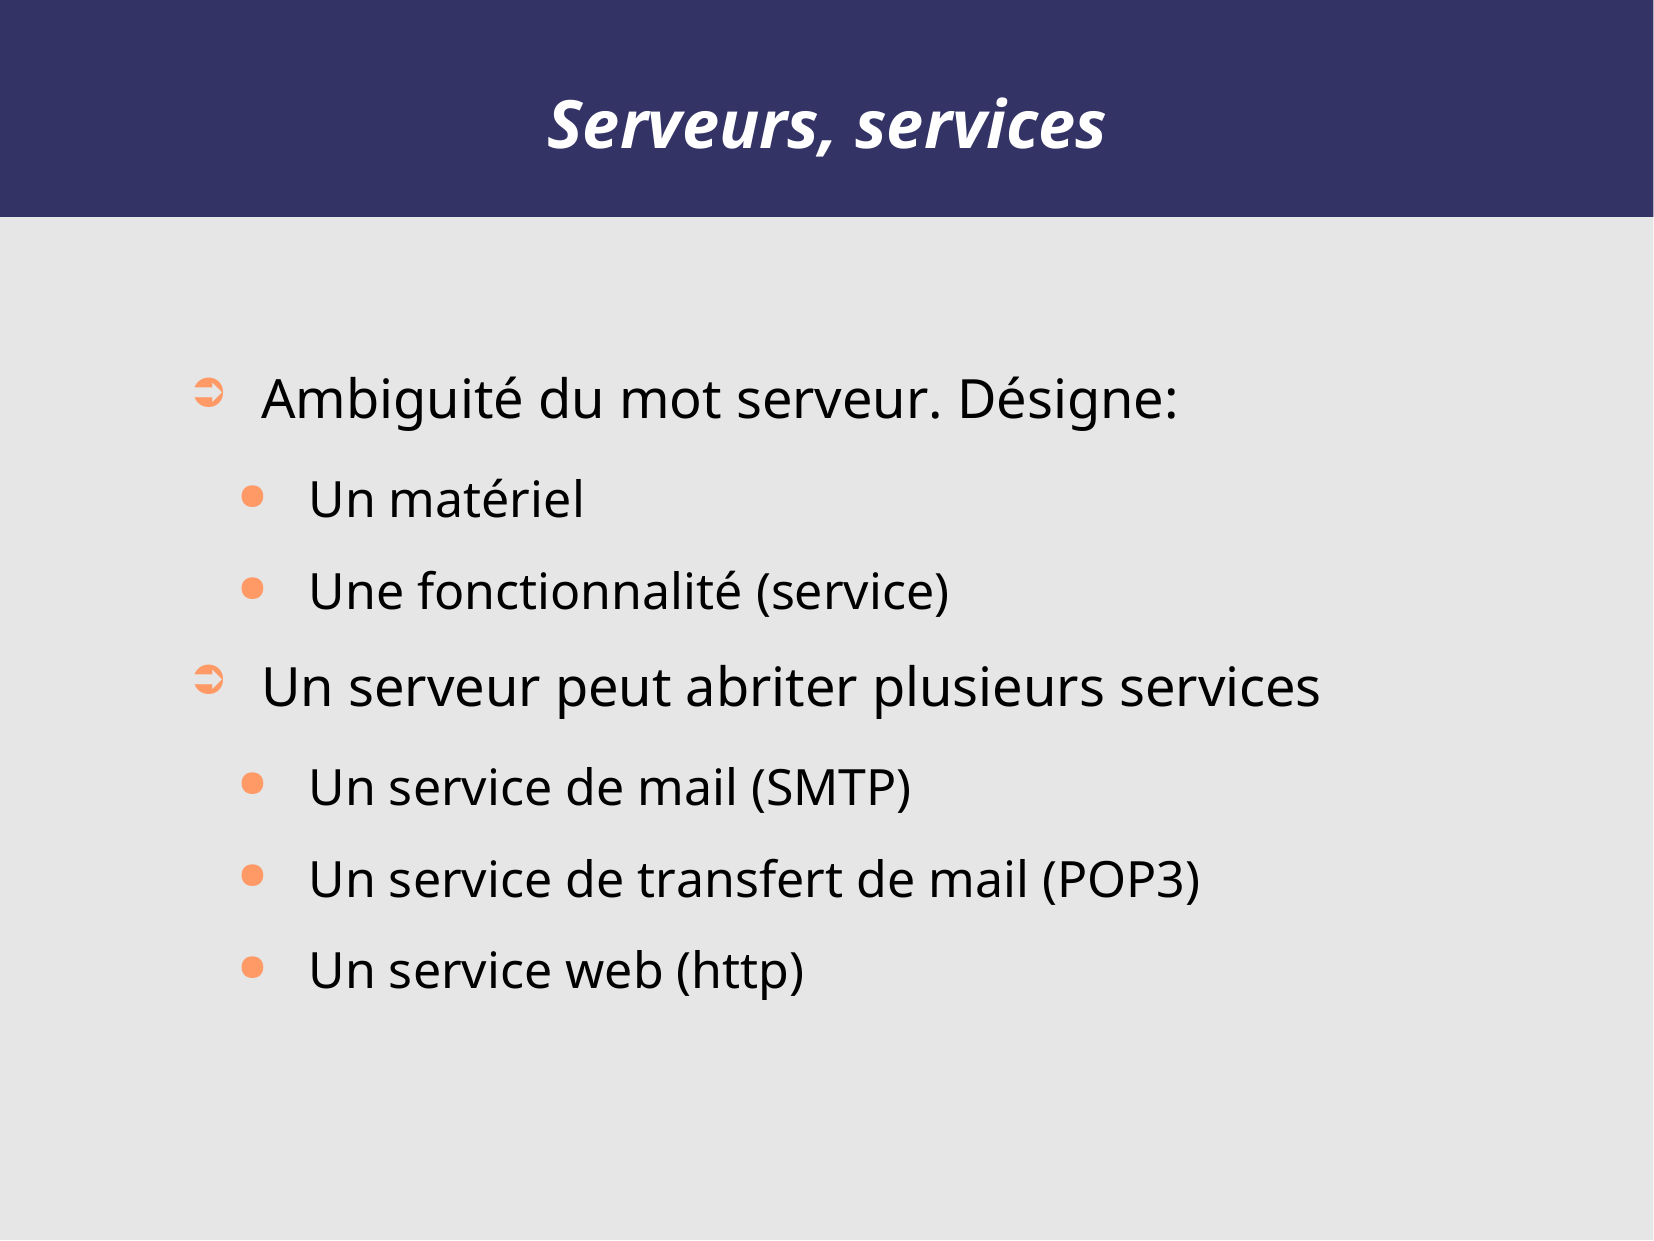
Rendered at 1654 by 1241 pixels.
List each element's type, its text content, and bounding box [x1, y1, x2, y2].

title Serveurs, services [121, 19, 1534, 227]
list Ambiguité du mot serveur. Désigne: Un matériel Une fonctionnalité (service) Un serveur peut abriter plusieurs services Un service de mail (SMTP) Un service de transfert de mail (POP3) Un service web (http) [178, 360, 1570, 932]
